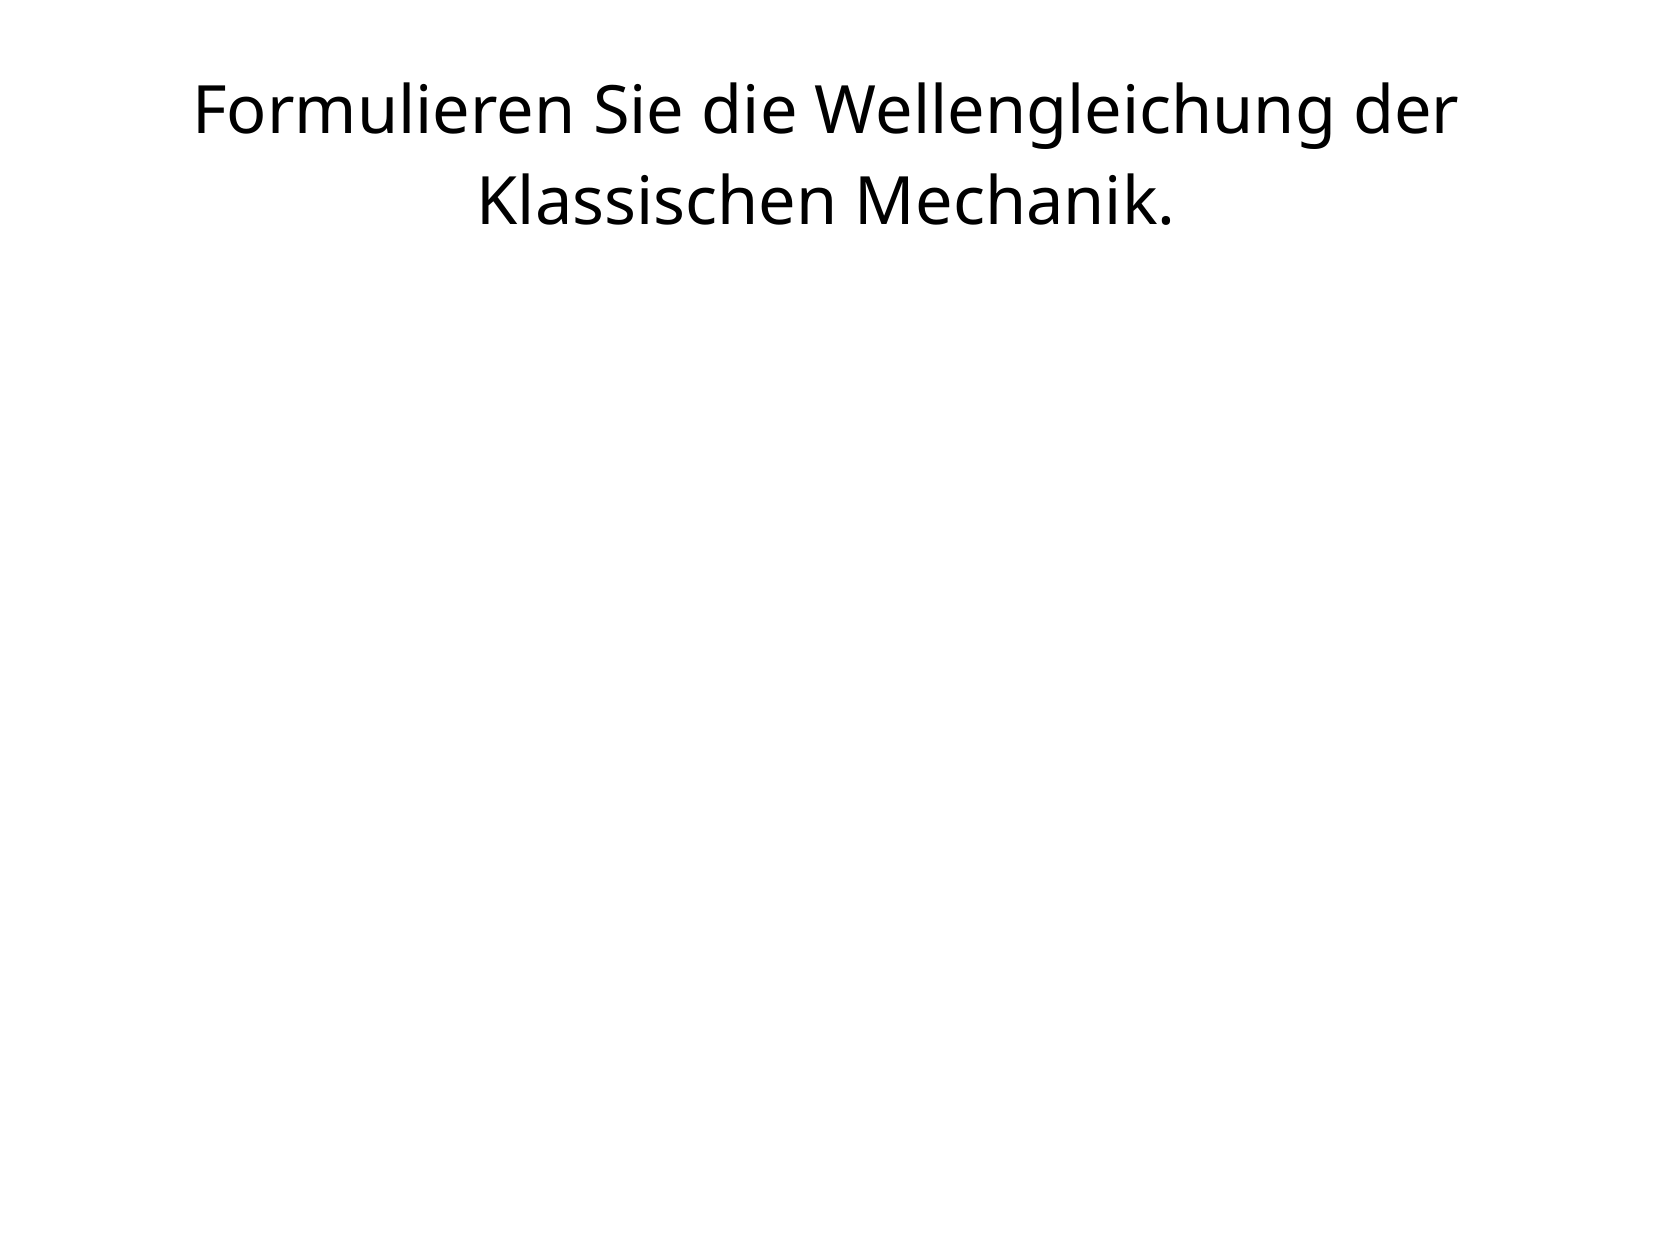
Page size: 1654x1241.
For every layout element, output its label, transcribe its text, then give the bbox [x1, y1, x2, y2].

title Formulieren Sie die Wellengleichung der Klassischen Mechanik. [82, 49, 1571, 257]
